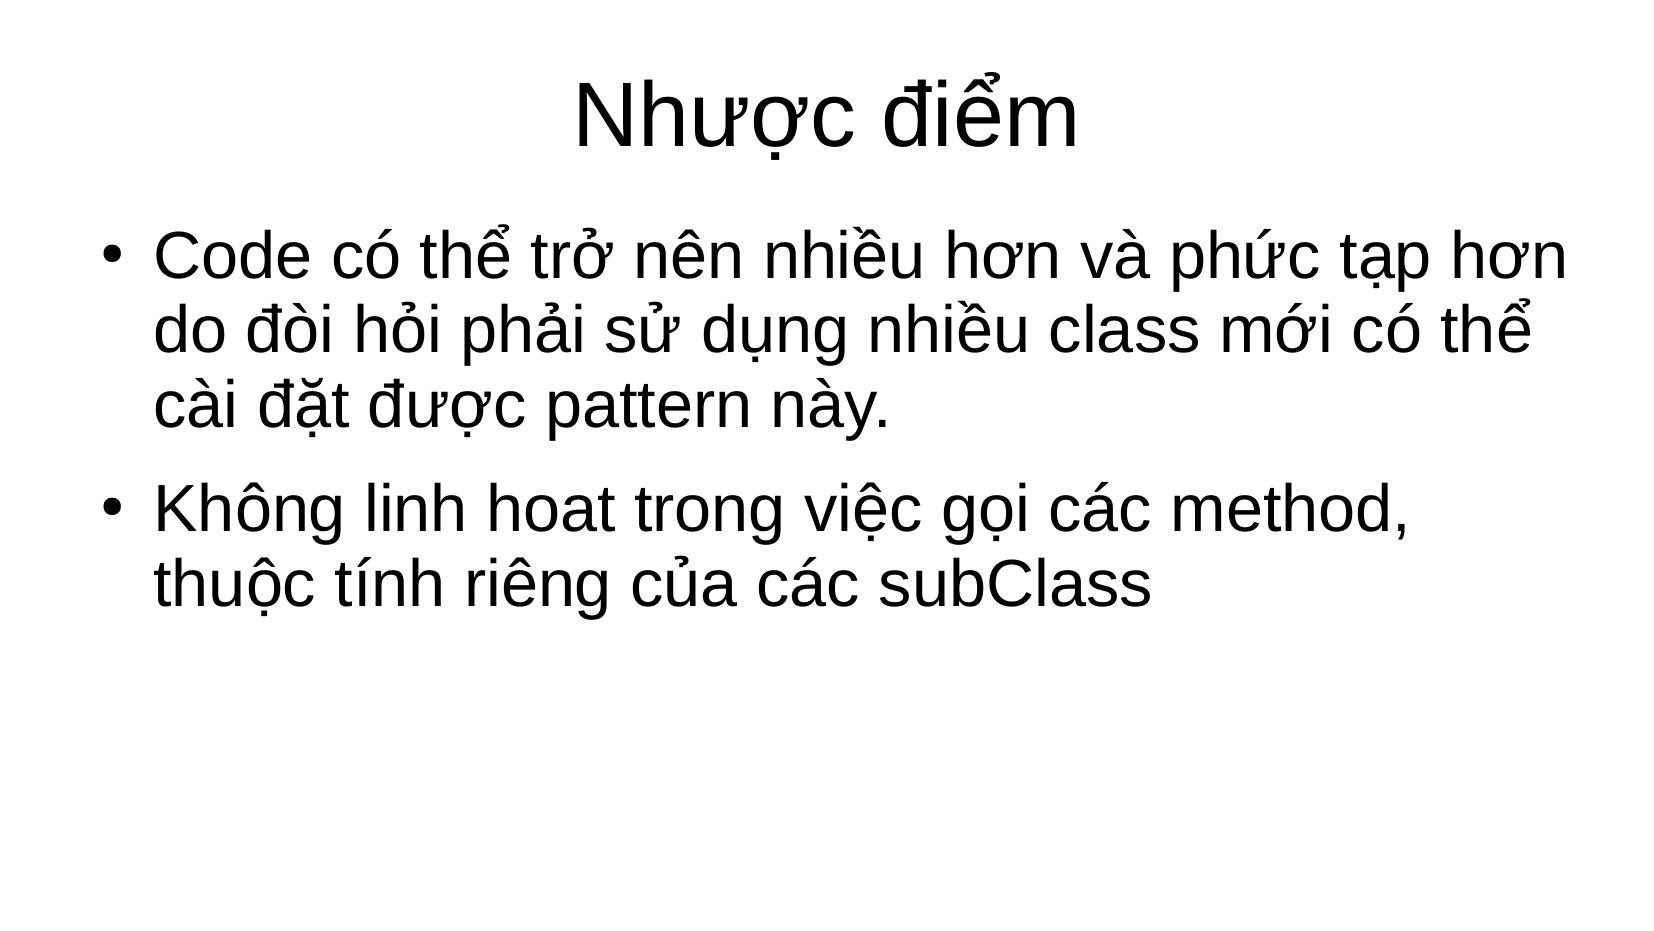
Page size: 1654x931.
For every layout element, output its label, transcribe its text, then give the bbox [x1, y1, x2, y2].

list Code có thể trở nên nhiều hơn và phức tạp hơn do đòi hỏi phải sử dụng nhiều class mới có thể cài đặt được pattern này. Không linh hoat trong việc gọi các method, thuộc tính riêng của các subClass [82, 217, 1571, 758]
title Nhược điểm [82, 37, 1571, 193]
